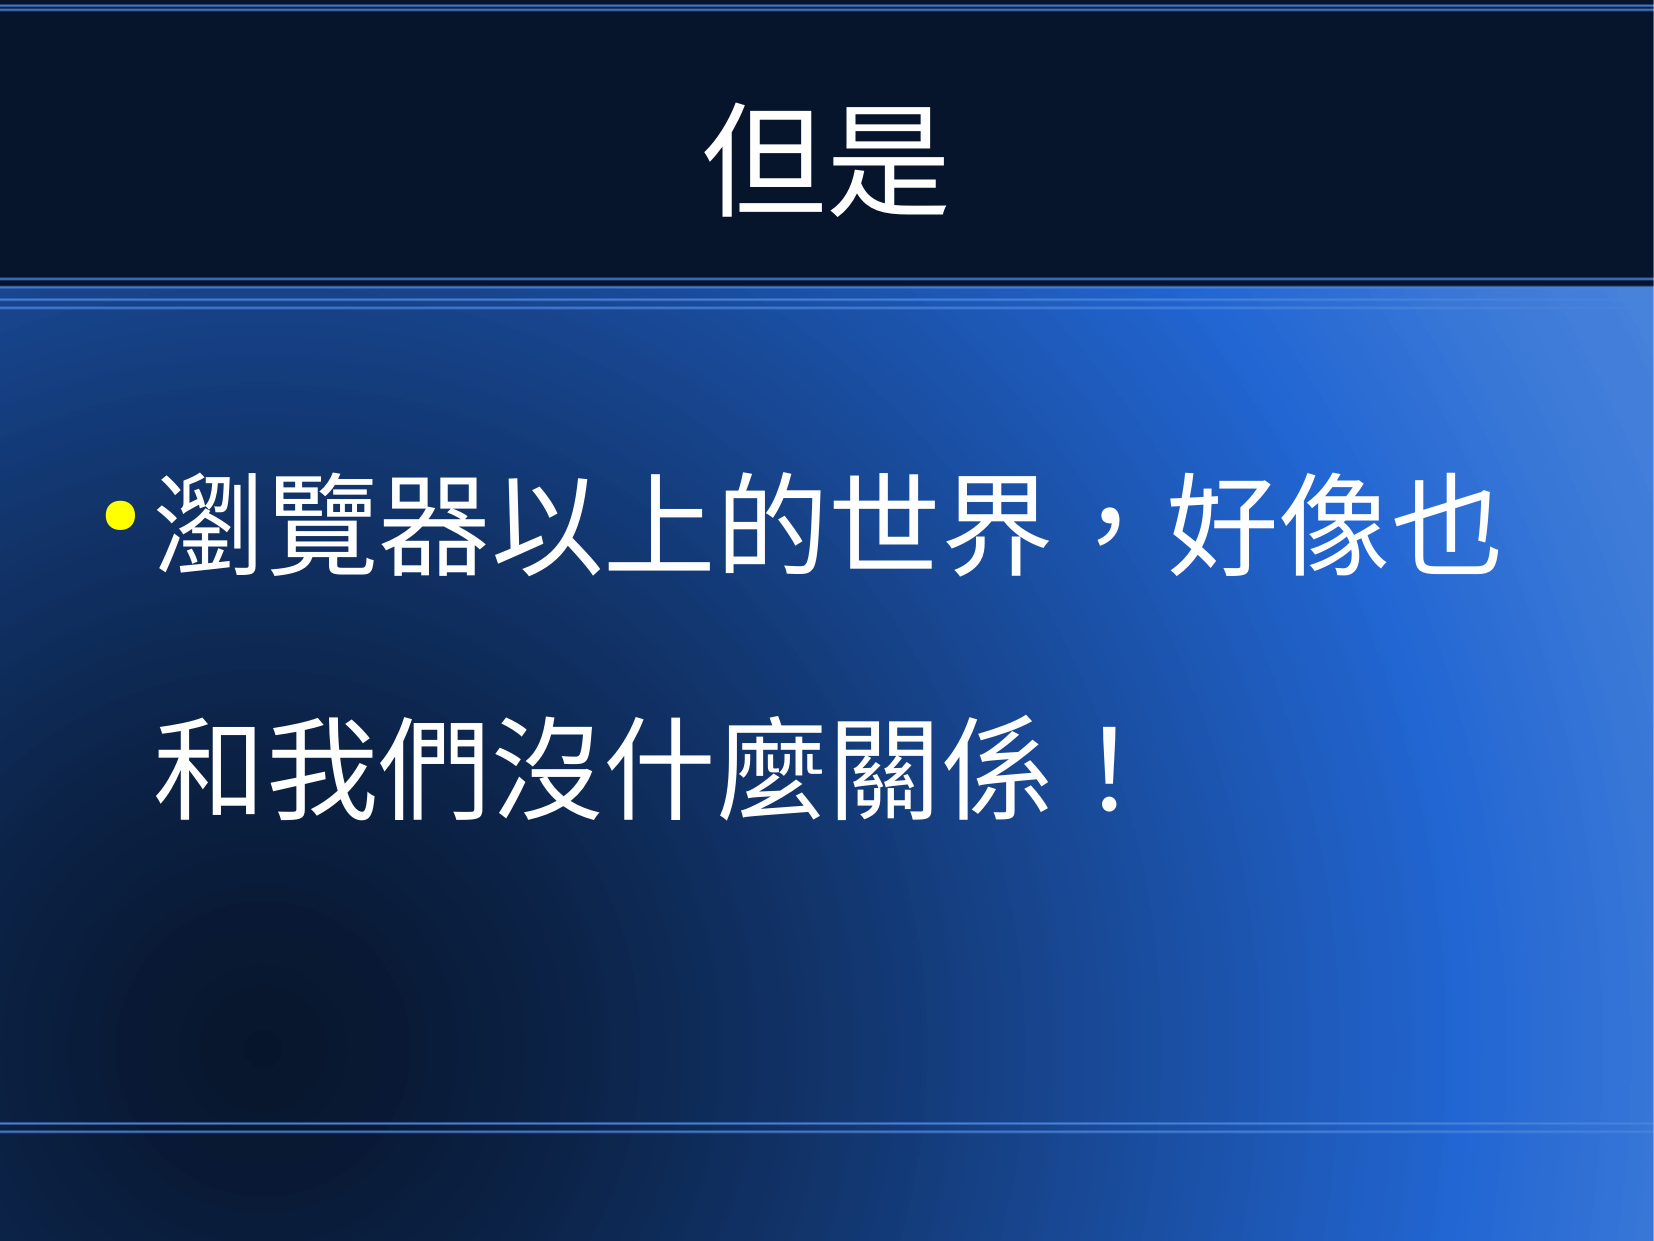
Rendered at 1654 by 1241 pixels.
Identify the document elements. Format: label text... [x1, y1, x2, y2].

list 瀏覽器以上的世界，好像也和我們沒什麼關係！ [82, 355, 1571, 1241]
title 但是 [82, 49, 1571, 257]
picture [0, 0, 1654, 1241]
